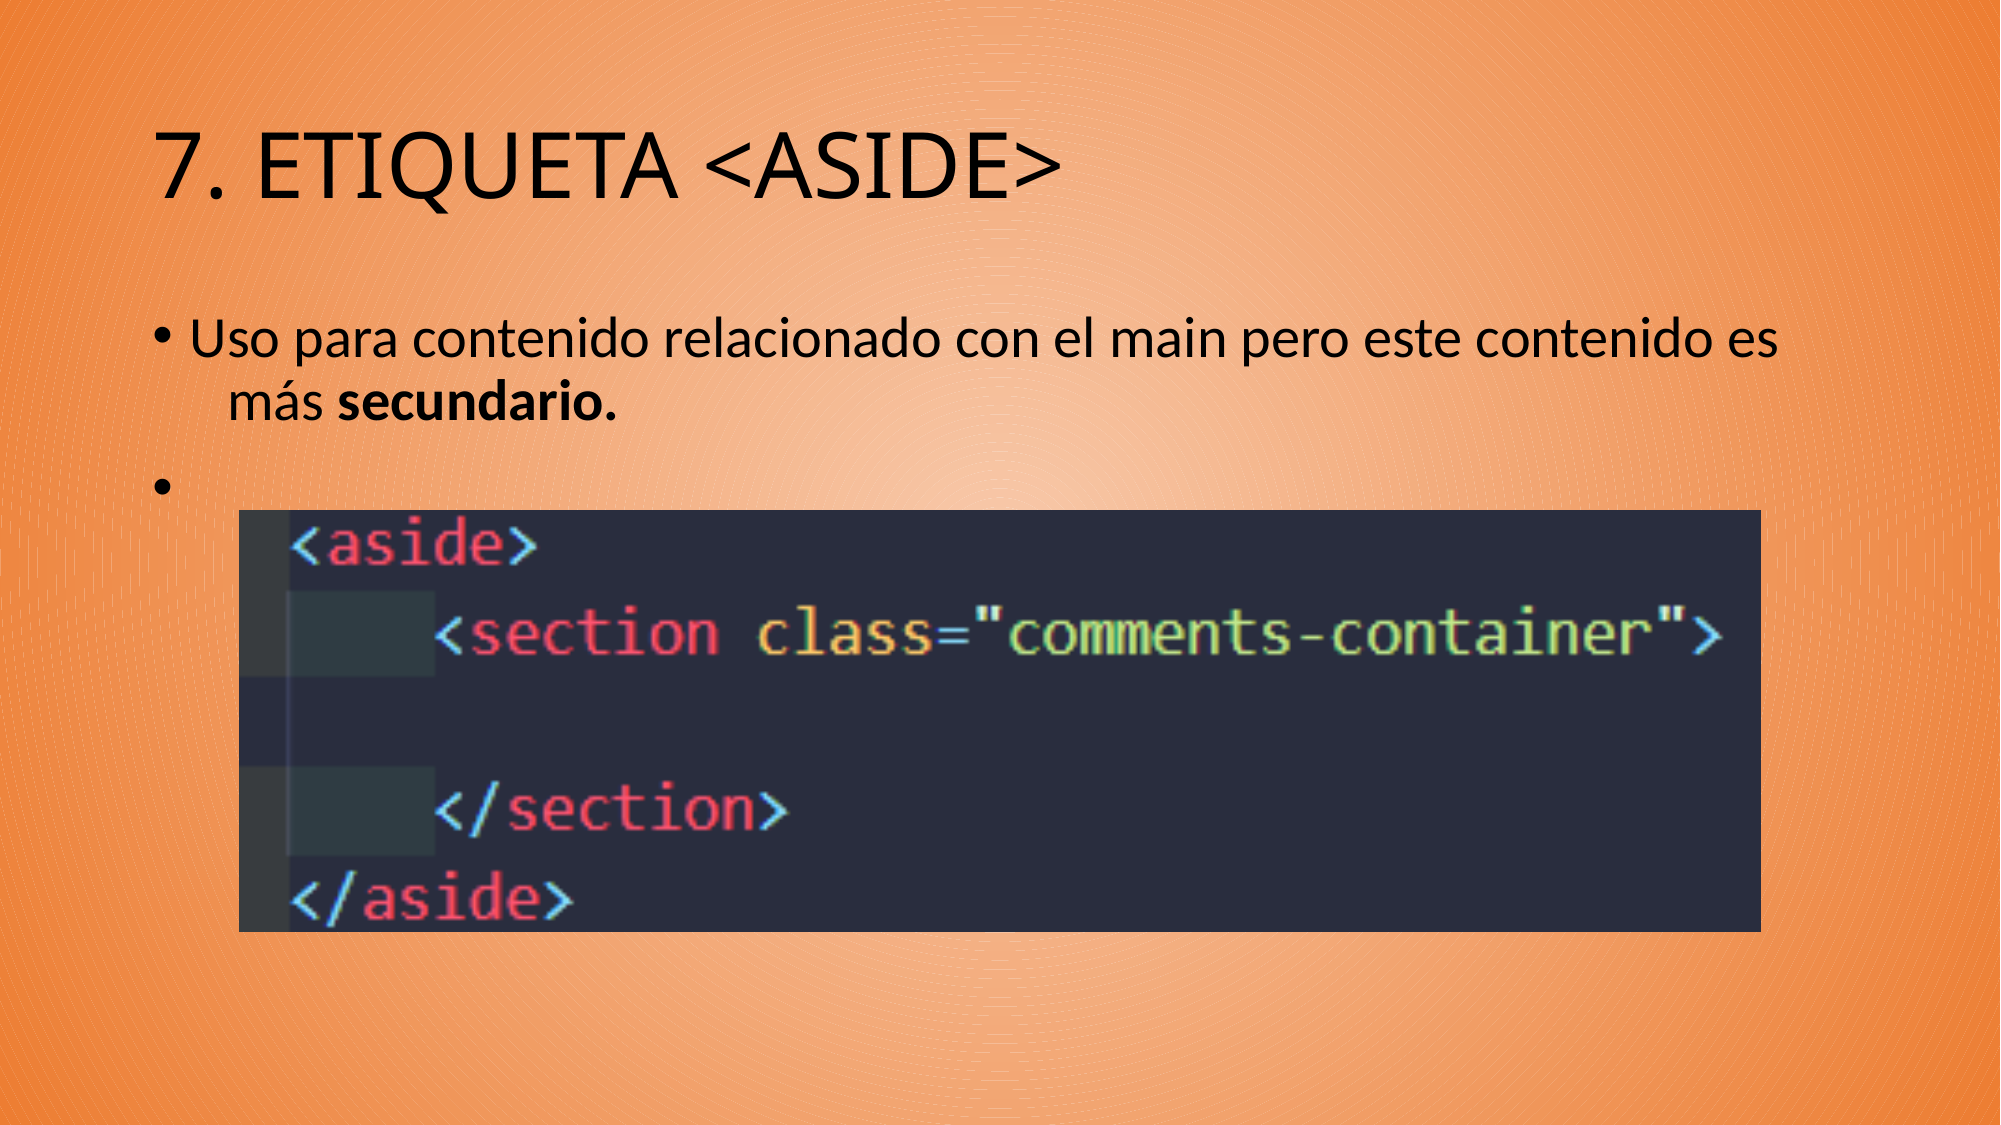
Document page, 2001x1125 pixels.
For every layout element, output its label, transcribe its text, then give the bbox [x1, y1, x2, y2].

title 7. ETIQUETA <ASIDE> [137, 59, 1863, 278]
picture [239, 510, 1761, 932]
list Uso para contenido relacionado con el main pero este contenido es más secundario. [137, 299, 1863, 1014]
